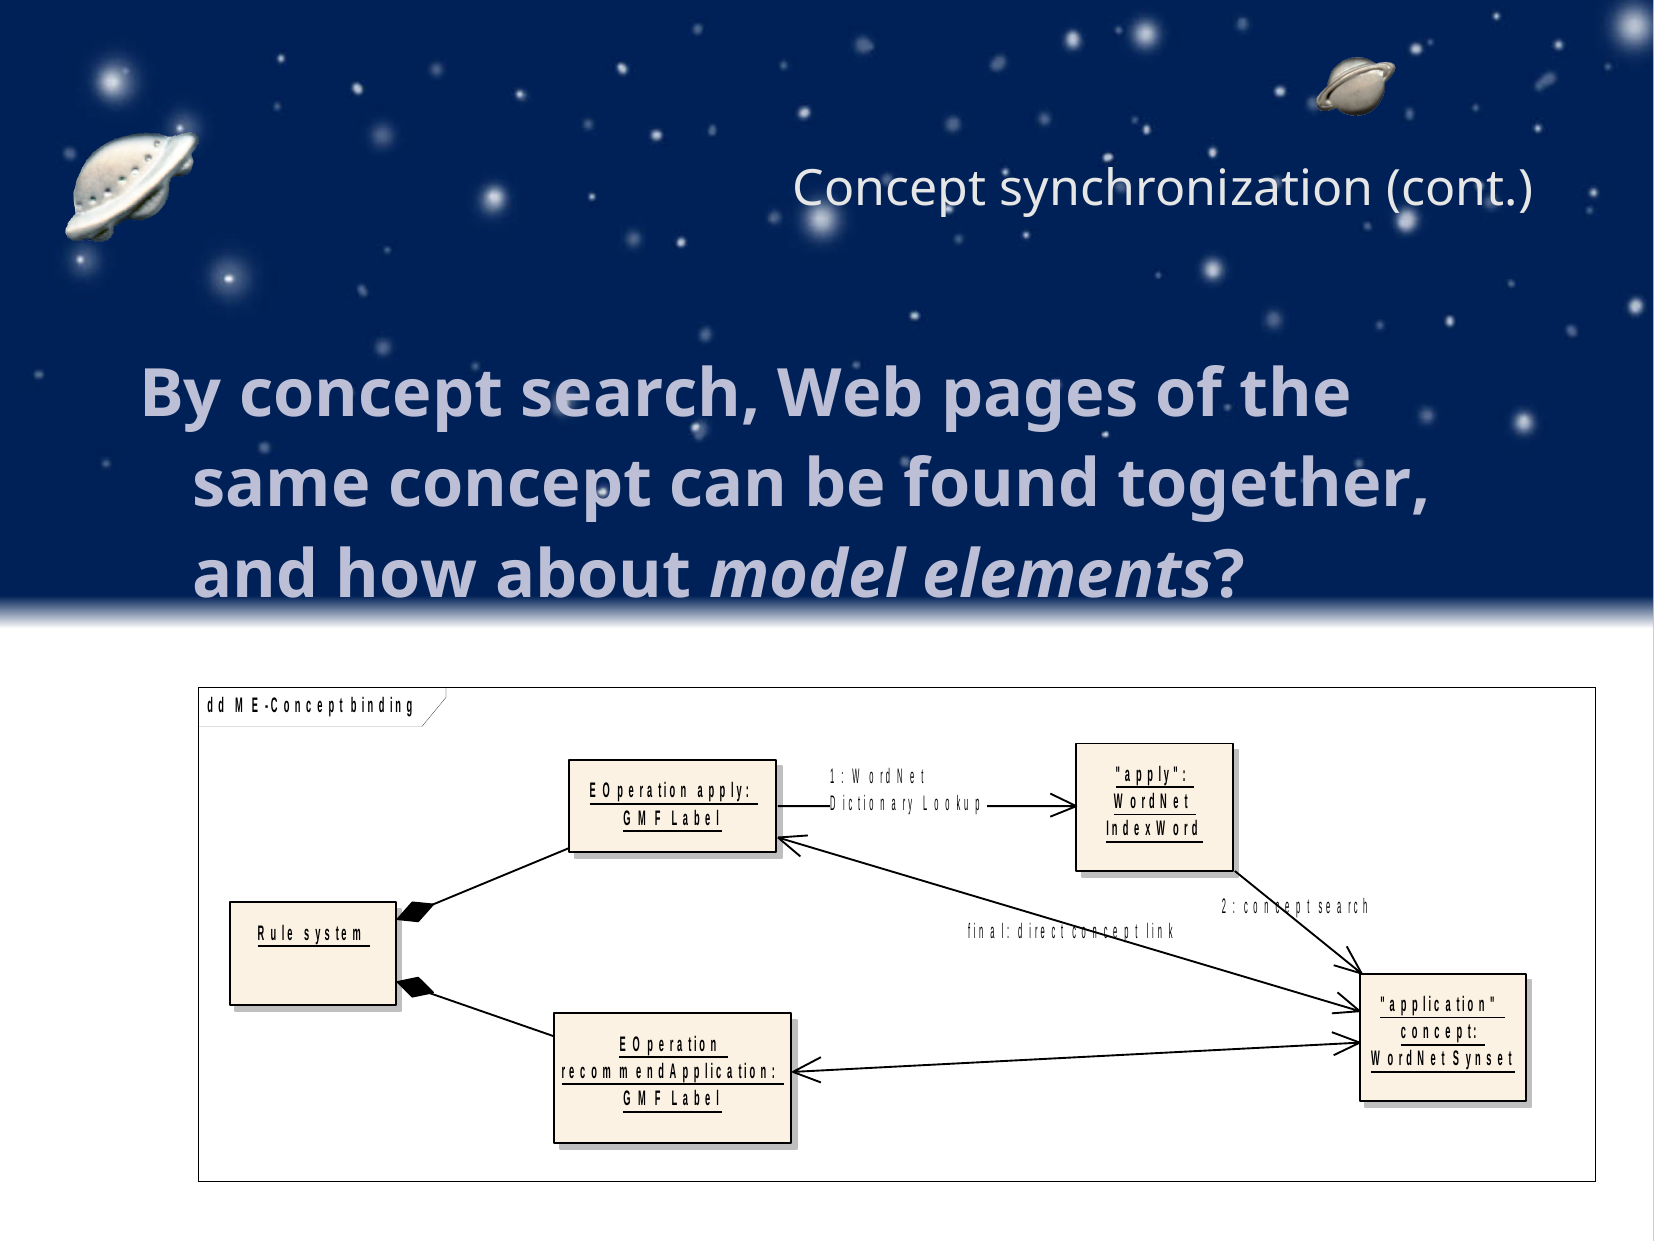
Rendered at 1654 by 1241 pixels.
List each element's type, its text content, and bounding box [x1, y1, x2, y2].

text_box [0, 596, 1654, 1241]
title Concept synchronization (cont.) [121, 136, 1534, 237]
picture [190, 678, 1601, 1188]
list By concept search, Web pages of the same concept can be found together, and how about model elements? Shuttle: Concept based on WordNet Synset [121, 344, 1534, 1112]
picture [0, 0, 1654, 596]
